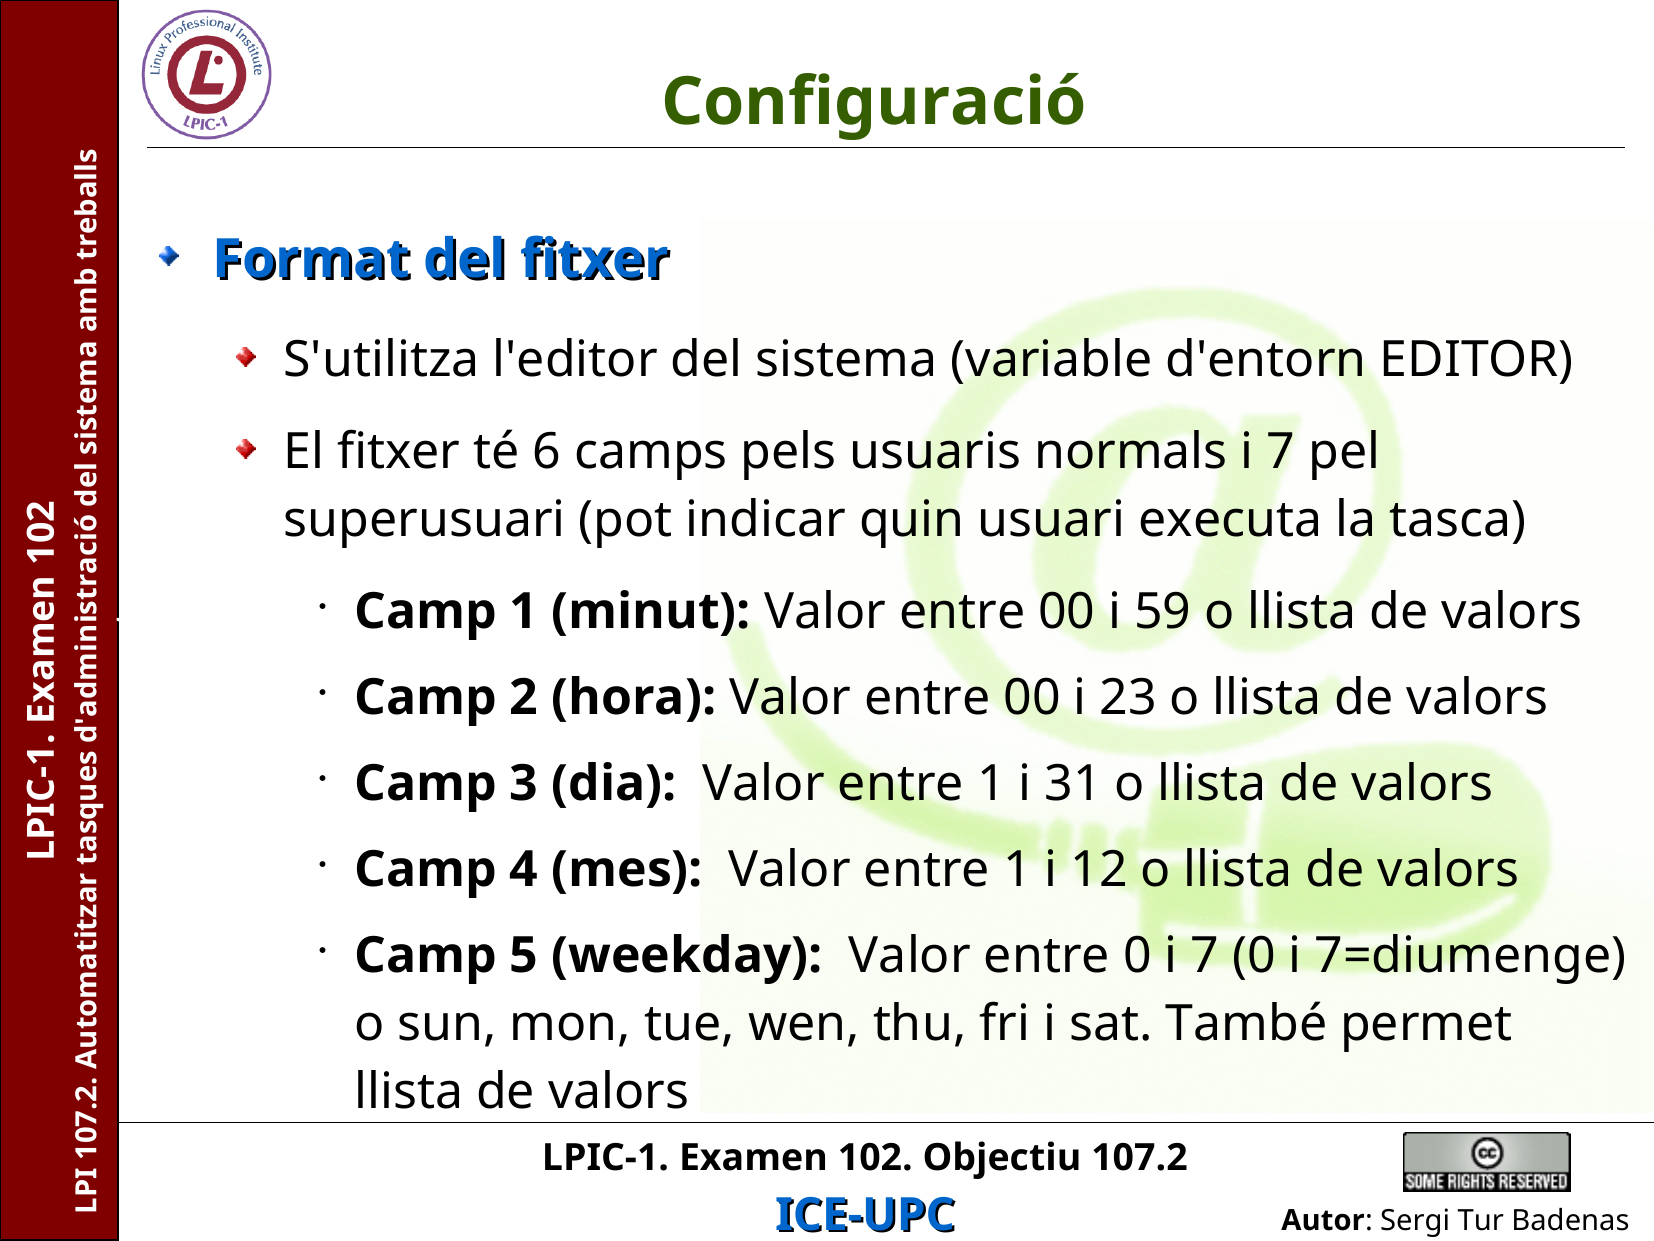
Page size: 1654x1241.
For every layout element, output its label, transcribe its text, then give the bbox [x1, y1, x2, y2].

picture [135, 5, 277, 55]
title Configuració [129, 55, 1619, 142]
picture [700, 217, 1654, 1113]
list Format del fitxer S'utilitza l'editor del sistema (variable d'entorn EDITOR) El fitxer té 6 camps pels usuaris normals i 7 pel superusuari (pot indicar quin usuari executa la tasca) Camp 1 (minut): Valor entre 00 i 59 o llista de valors Camp 2 (hora): Valor entre 00 i 23 o llista de valors Camp 3 (dia): Valor entre 1 i 31 o llista de valors Camp 4 (mes): Valor entre 1 i 12 o llista de valors Camp 5 (weekday): Valor entre 0 i 7 (0 i 7=diumenge) o sun, mon, tue, wen, thu, fri i sat. També permet llista de valors [141, 219, 1630, 1195]
